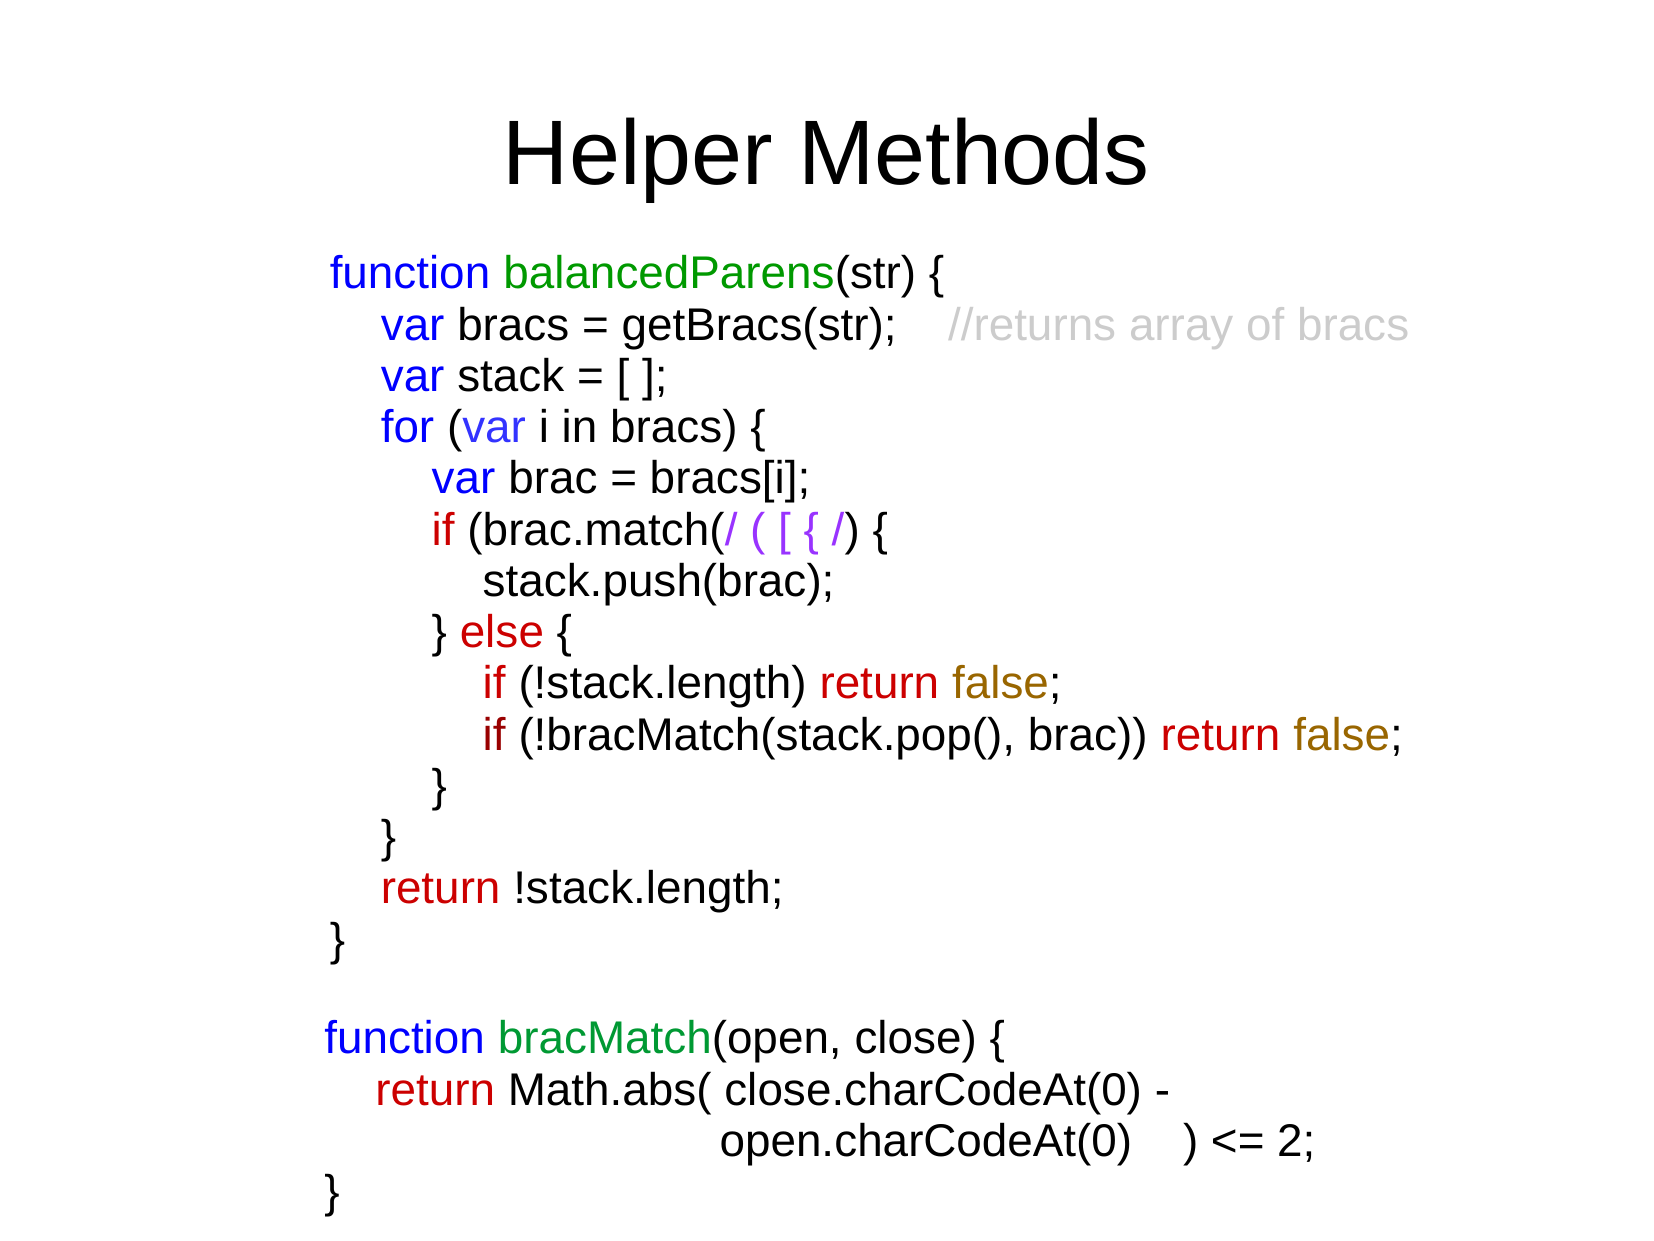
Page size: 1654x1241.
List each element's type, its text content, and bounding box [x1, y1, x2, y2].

title Helper Methods [82, 49, 1571, 257]
text_box function balancedParens(str) { var bracs = getBracs(str); //returns array of bracs var stack = [ ]; for (var i in bracs) { var brac = bracs[i]; if (brac.match(/ ( [ { /) { stack.push(brac); } else { if (!stack.length) return false; if (!bracMatch(stack.pop(), brac)) return false; } } return !stack.length; } [315, 240, 1425, 973]
text_box function bracMatch(open, close) { return Math.abs( close.charCodeAt(0) - open.charCodeAt(0) ) <= 2; } [309, 1005, 1456, 1225]
